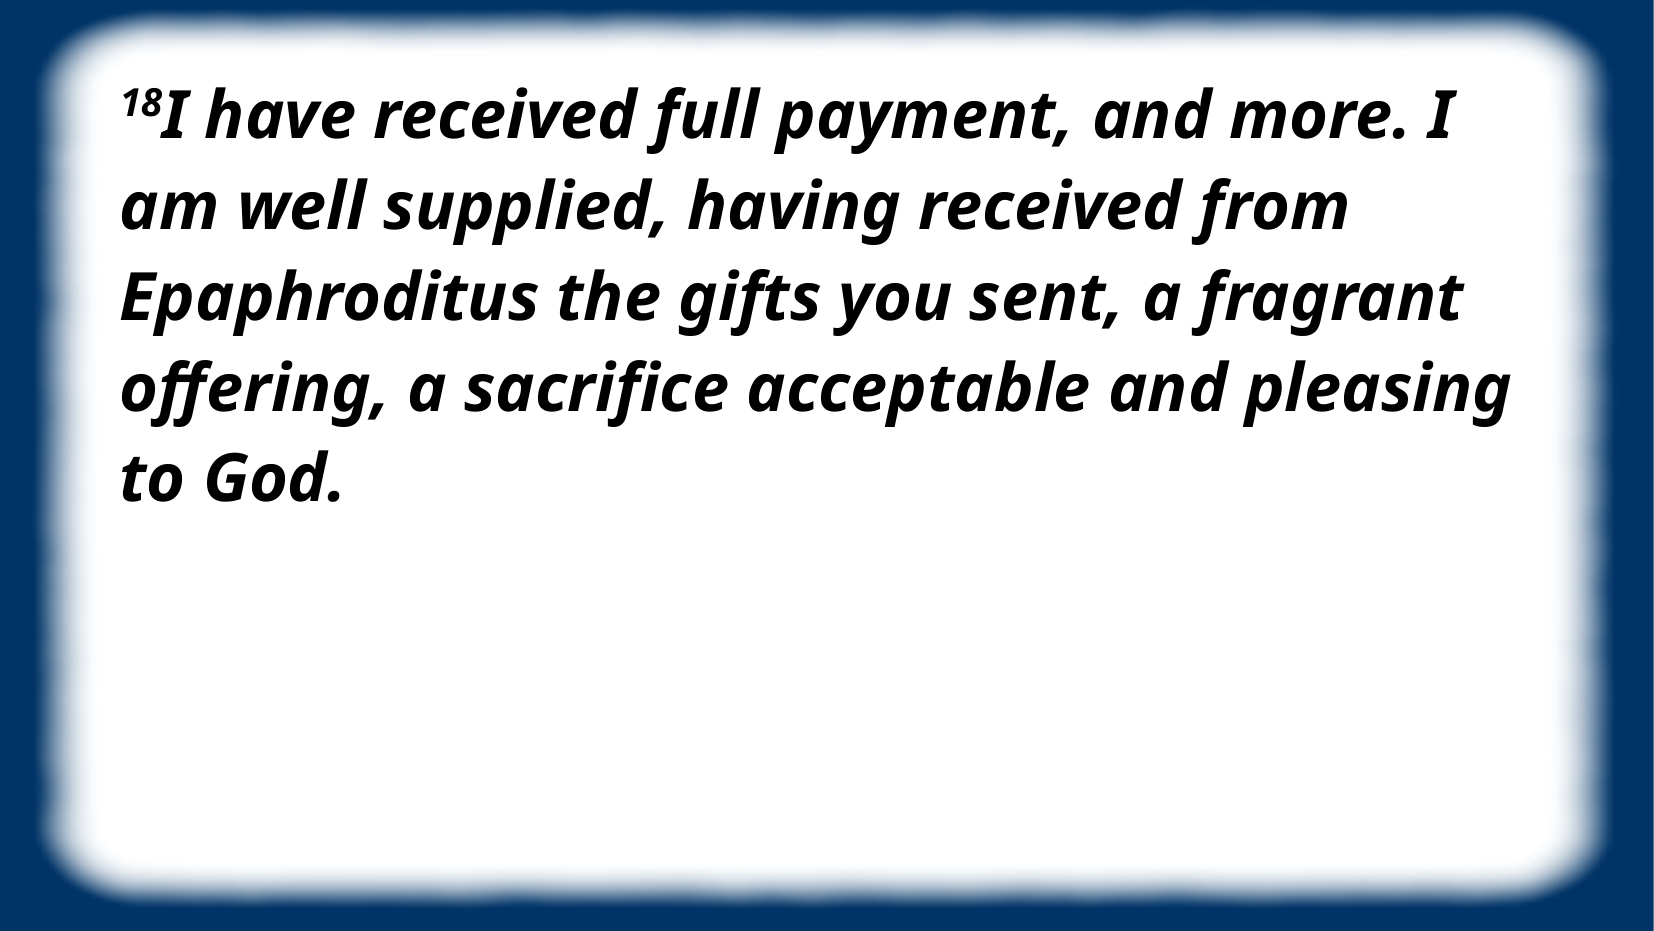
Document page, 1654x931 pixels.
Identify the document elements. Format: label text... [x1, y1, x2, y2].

text_box 18I have received full payment, and more. I am well supplied, having received from Epaphroditus the gifts you sent, a fragrant offering, a sacrifice acceptable and pleasing to God. [105, 60, 1546, 519]
picture [0, 0, 1654, 931]
